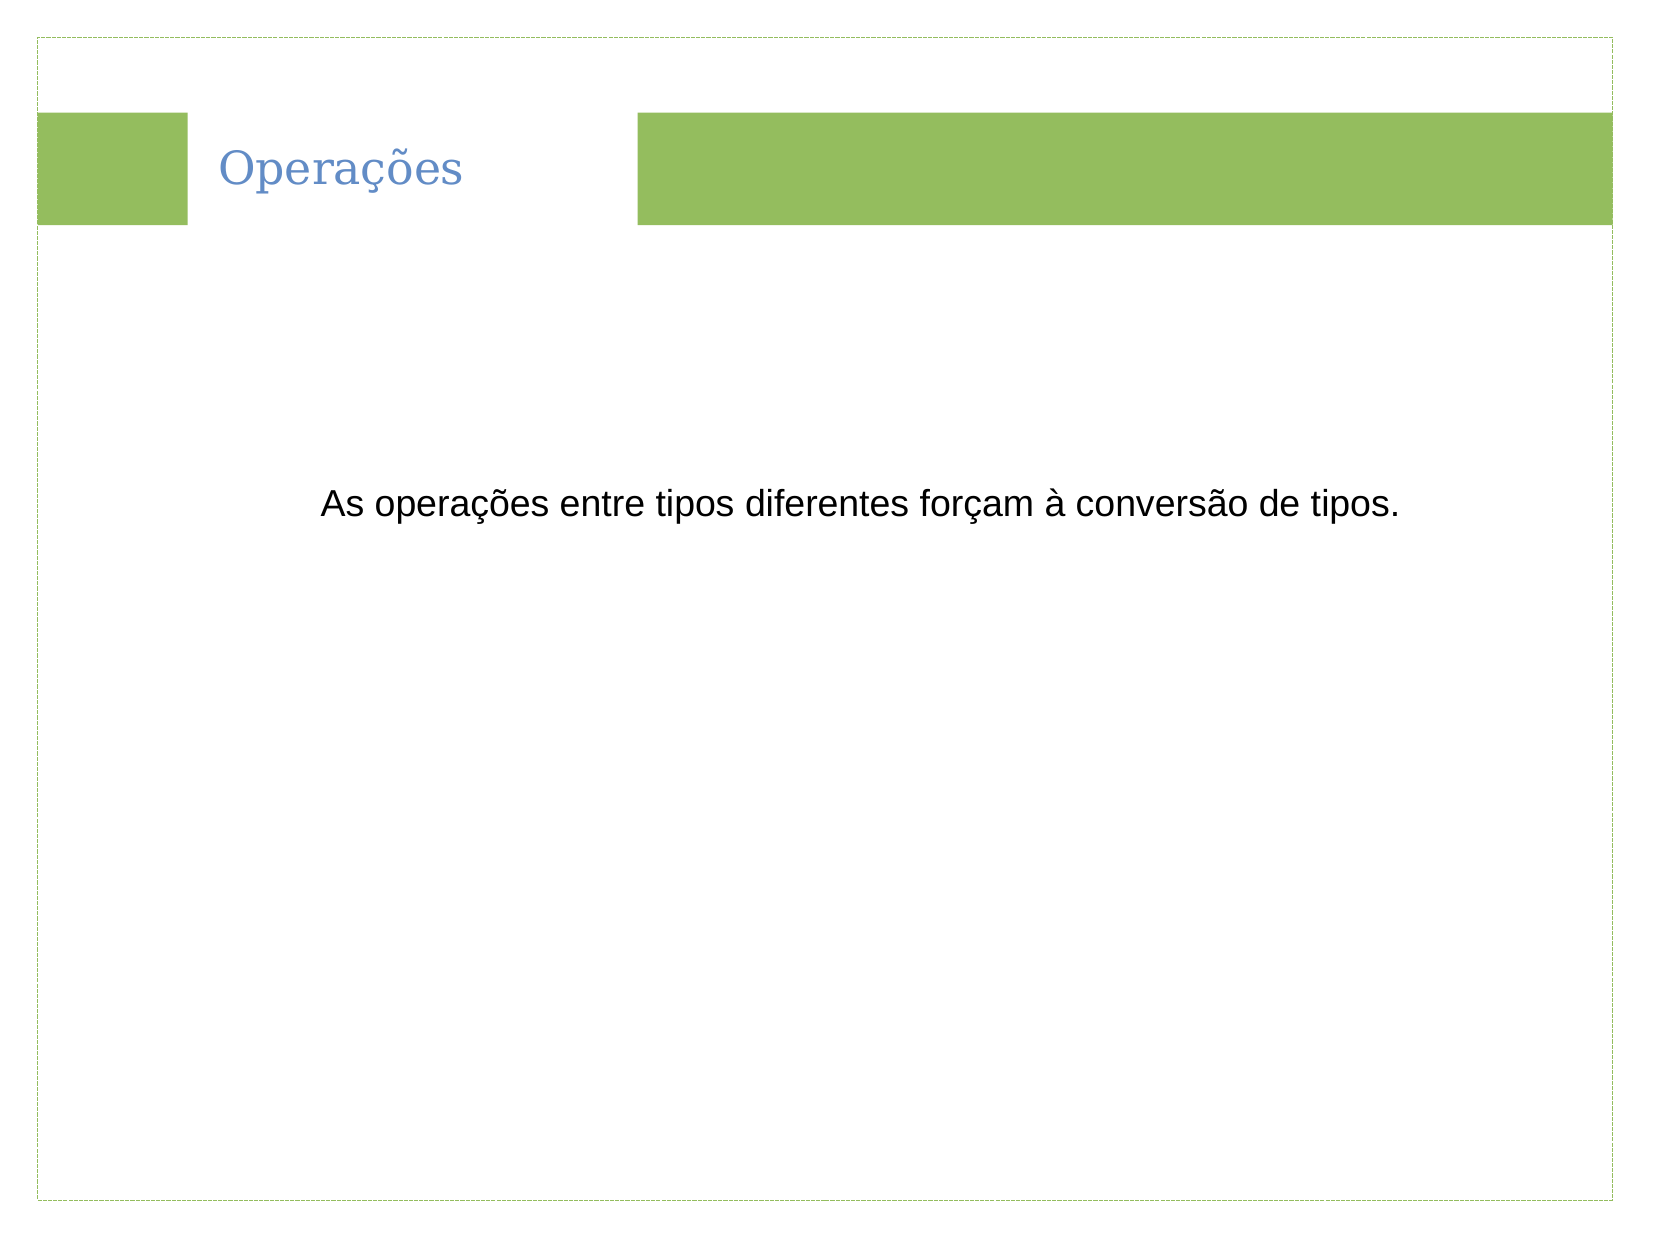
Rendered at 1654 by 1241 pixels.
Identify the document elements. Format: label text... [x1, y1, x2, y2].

text_box Operações [203, 134, 481, 203]
text_box [637, 112, 1613, 226]
text_box As operações entre tipos diferentes forçam à conversão de tipos. [305, 474, 1418, 532]
text_box [37, 112, 188, 226]
